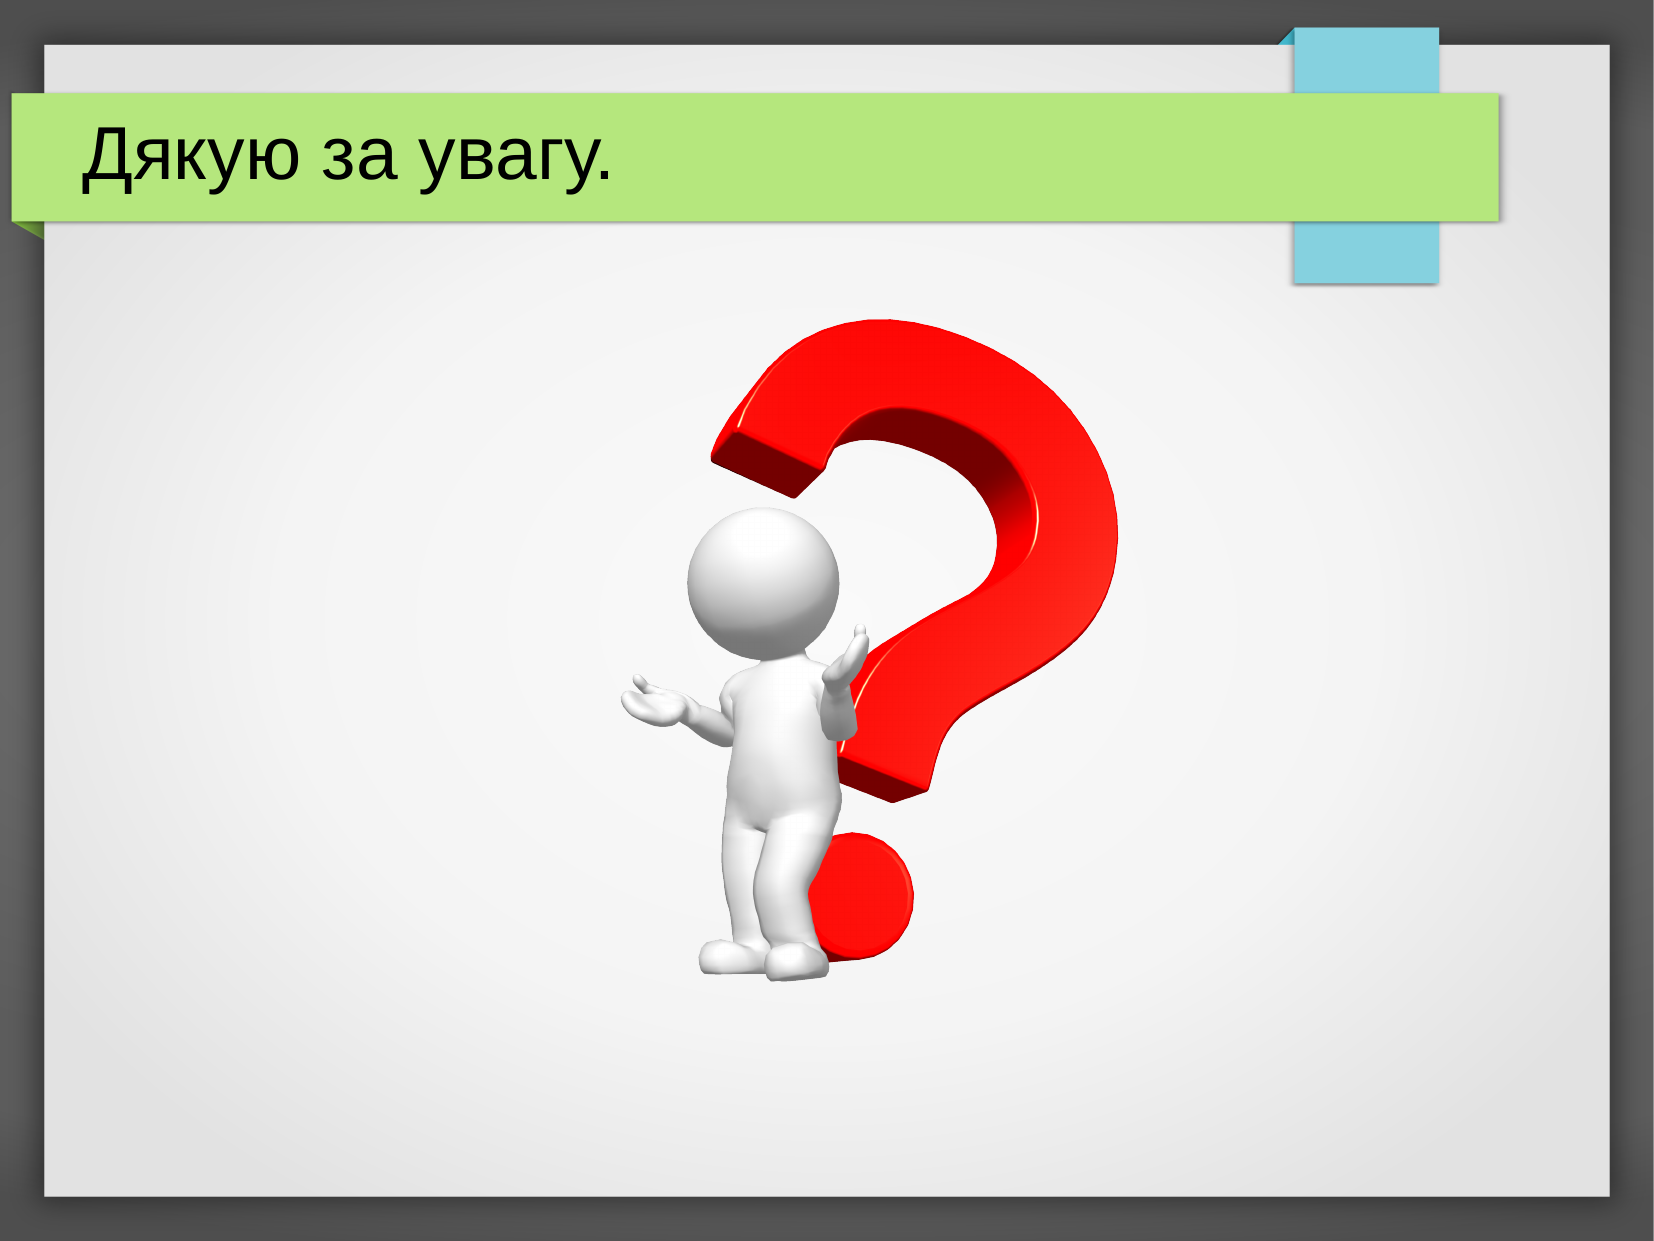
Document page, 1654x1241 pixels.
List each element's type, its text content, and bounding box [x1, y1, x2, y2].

title Дякую за увагу. [82, 94, 1264, 213]
picture [0, 0, 1654, 1241]
